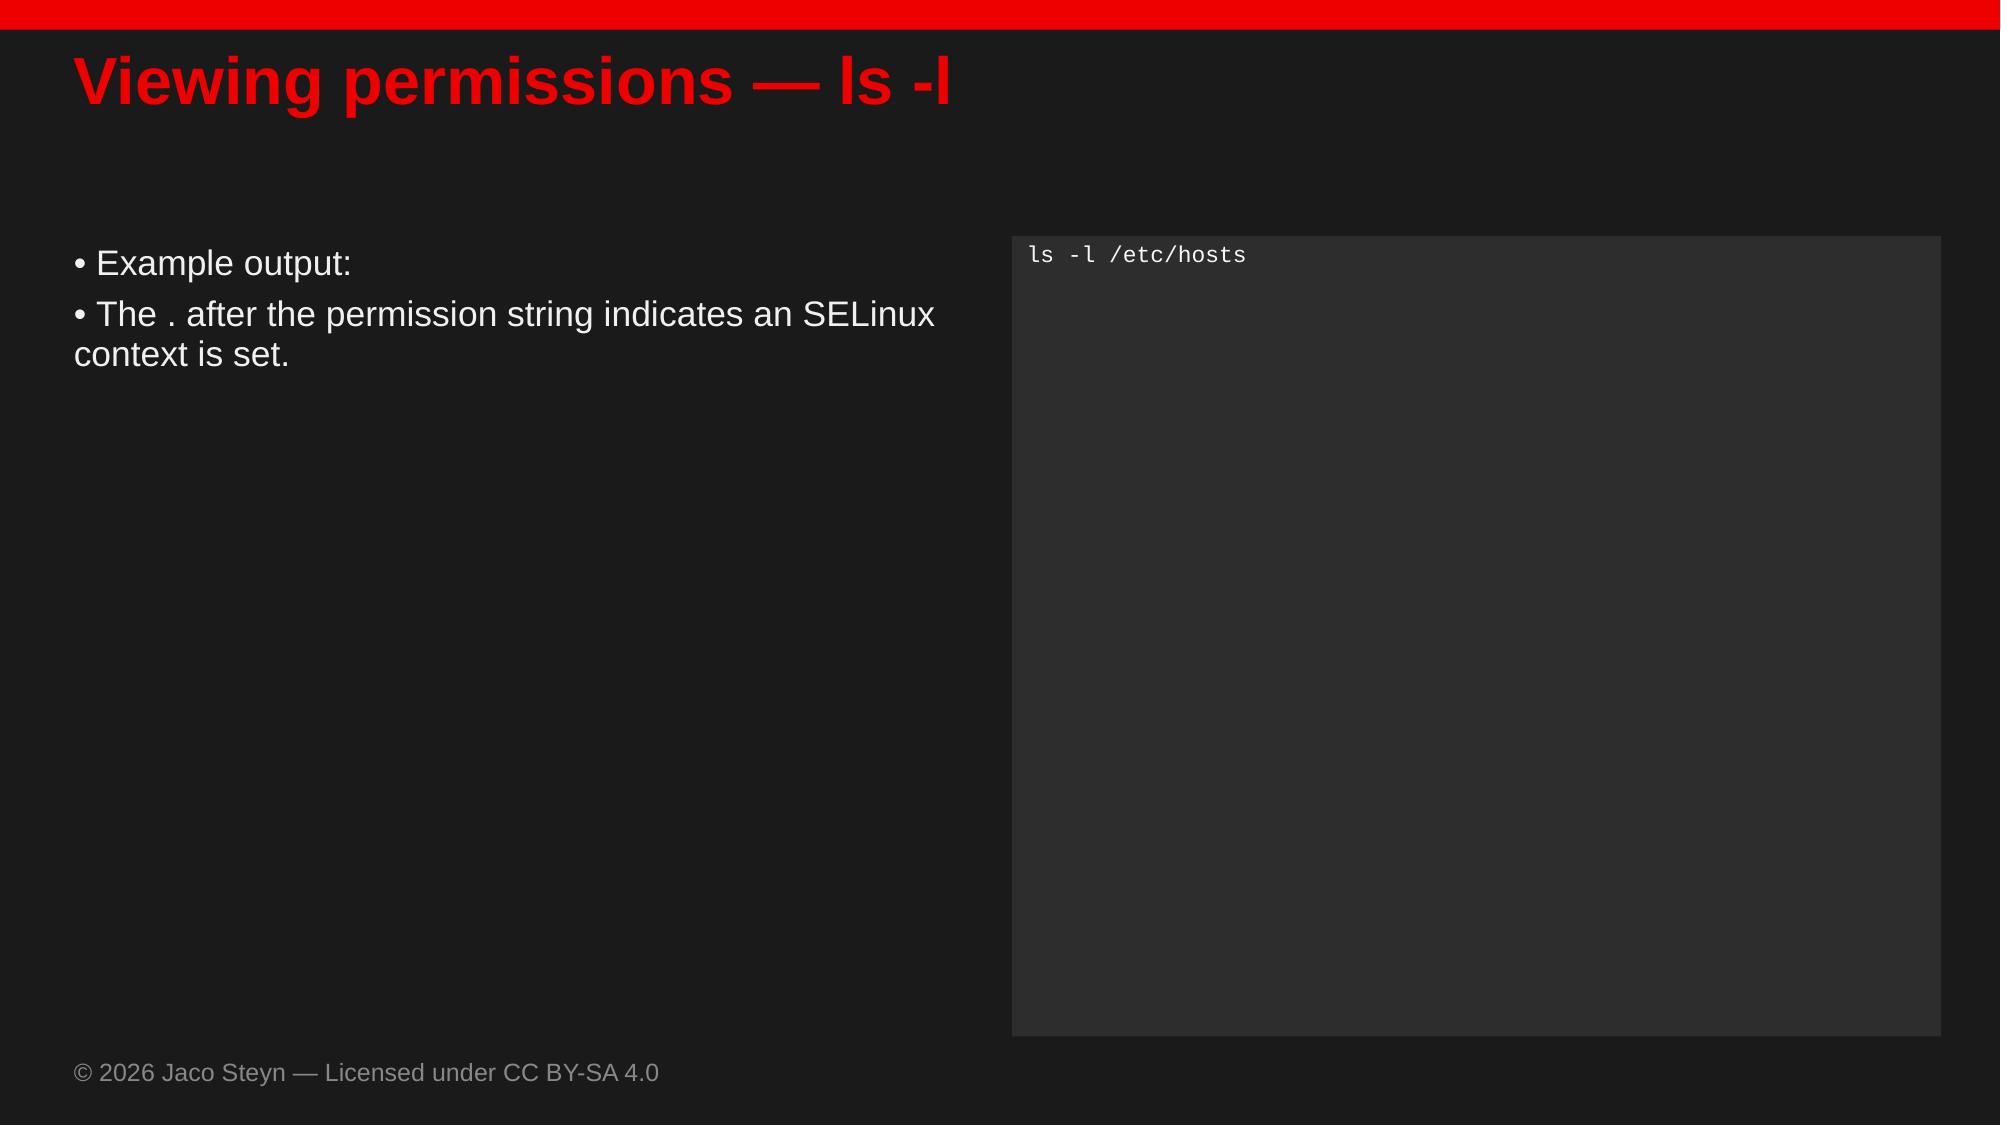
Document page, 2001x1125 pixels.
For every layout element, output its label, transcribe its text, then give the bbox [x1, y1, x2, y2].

text_box • Example output: • The . after the permission string indicates an SELinux context is set. [59, 236, 989, 1037]
text_box [0, 0, 2001, 30]
text_box ls -l /etc/hosts [1011, 236, 1942, 1037]
text_box © 2026 Jaco Steyn — Licensed under CC BY-SA 4.0 [59, 1051, 1942, 1093]
text_box Viewing permissions — ls -l [59, 36, 1942, 208]
